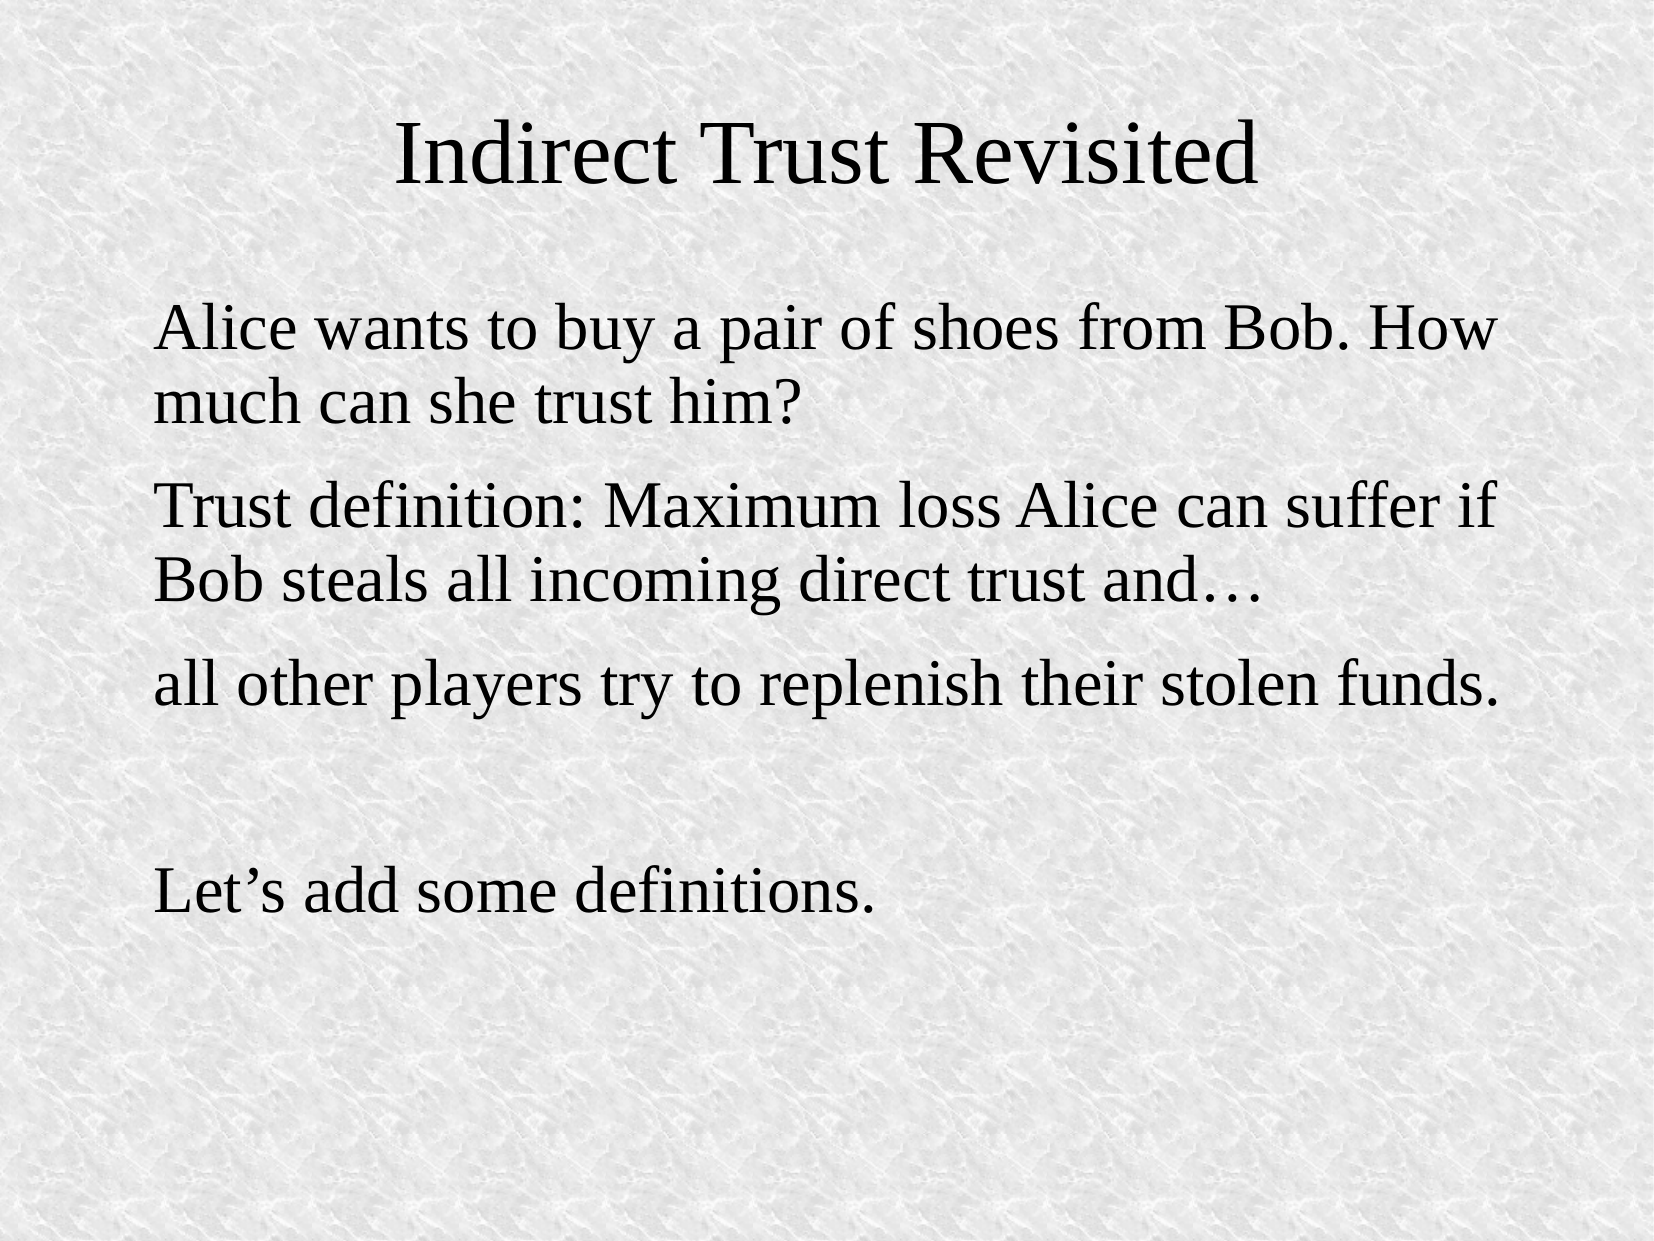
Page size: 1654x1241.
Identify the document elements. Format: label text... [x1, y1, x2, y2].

list Alice wants to buy a pair of shoes from Bob. How much can she trust him? Trust definition: Maximum loss Alice can suffer if Bob steals all incoming direct trust and… all other players try to replenish their stolen funds. Let’s add some definitions. [82, 290, 1571, 1010]
picture [0, 0, 1654, 1241]
title Indirect Trust Revisited [82, 49, 1571, 257]
